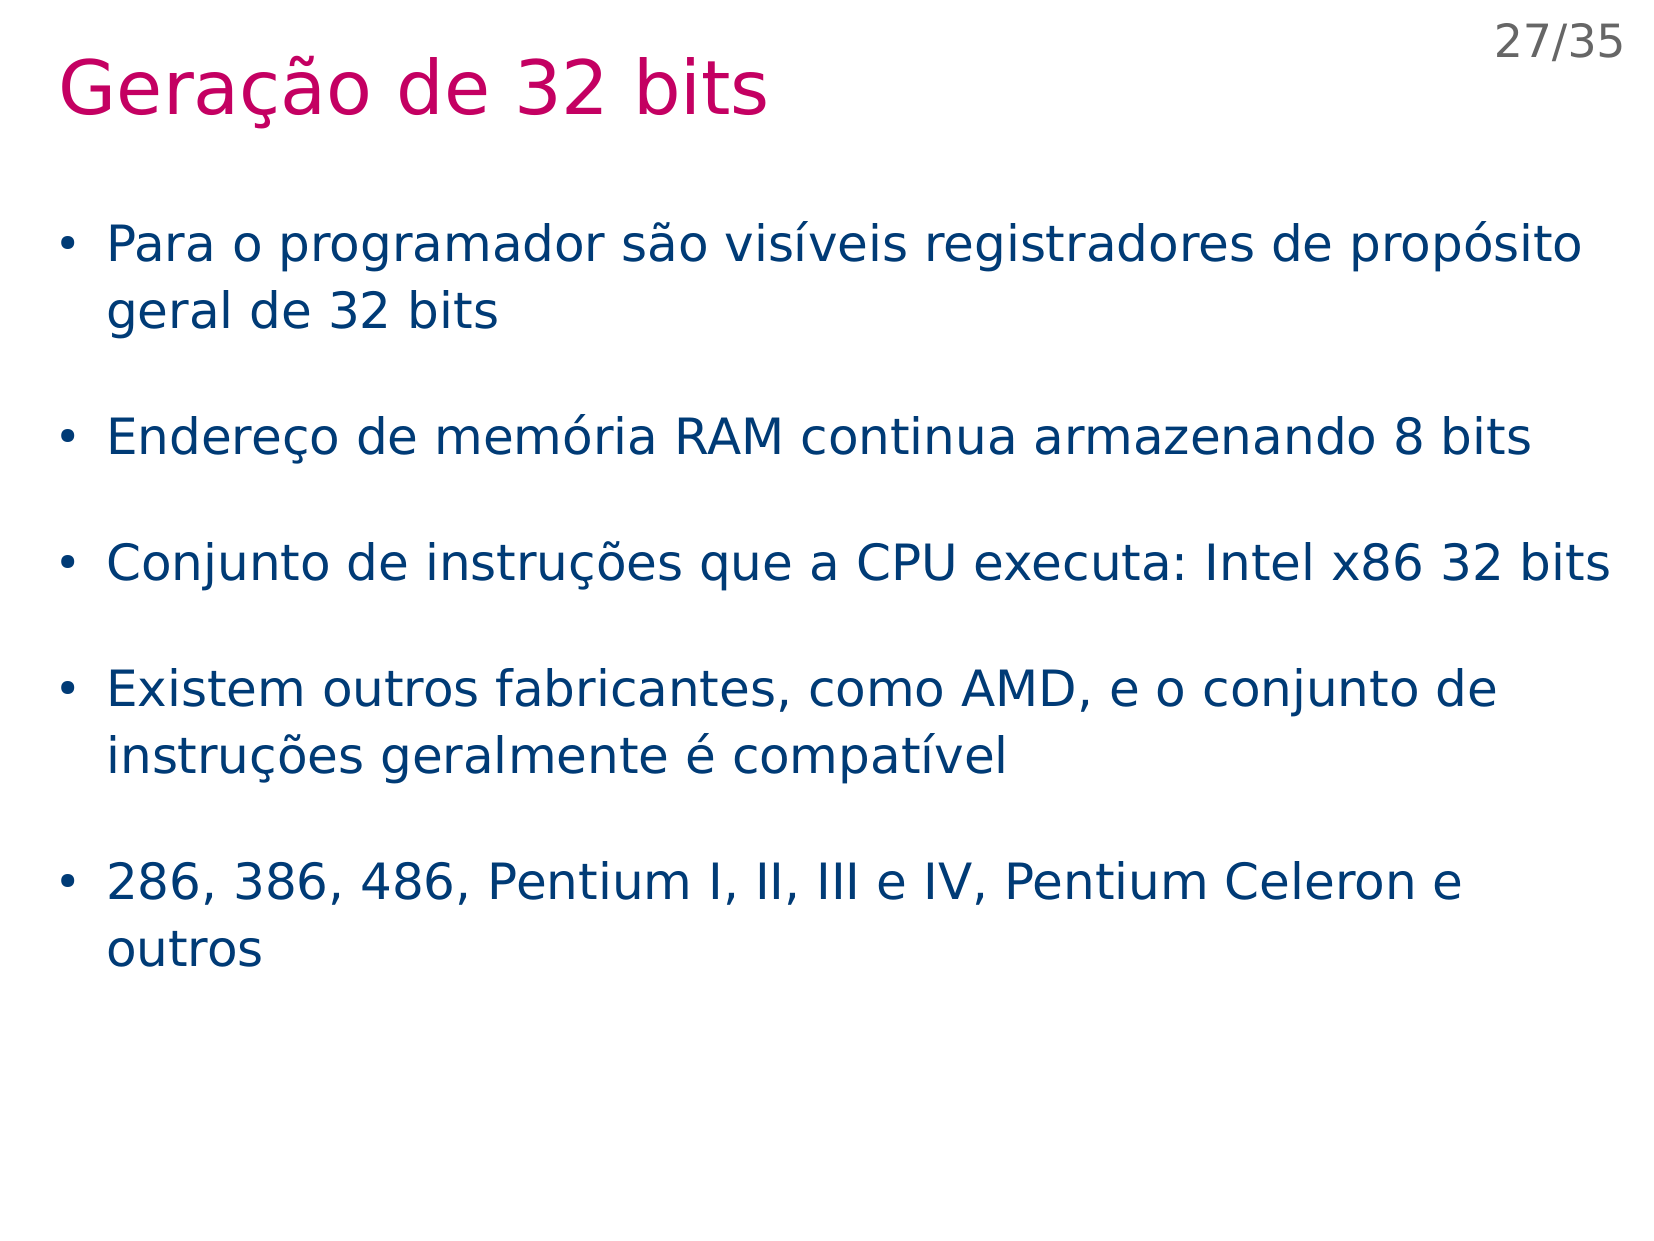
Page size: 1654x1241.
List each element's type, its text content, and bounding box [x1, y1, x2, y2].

title Geração de 32 bits [59, 29, 1625, 148]
list Para o programador são visíveis registradores de propósito geral de 32 bits Endereço de memória RAM continua armazenando 8 bits Conjunto de instruções que a CPU executa: Intel x86 32 bits Existem outros fabricantes, como AMD, e o conjunto de instruções geralmente é compatível 286, 386, 486, Pentium I, II, III e IV, Pentium Celeron e outros [59, 206, 1625, 1211]
